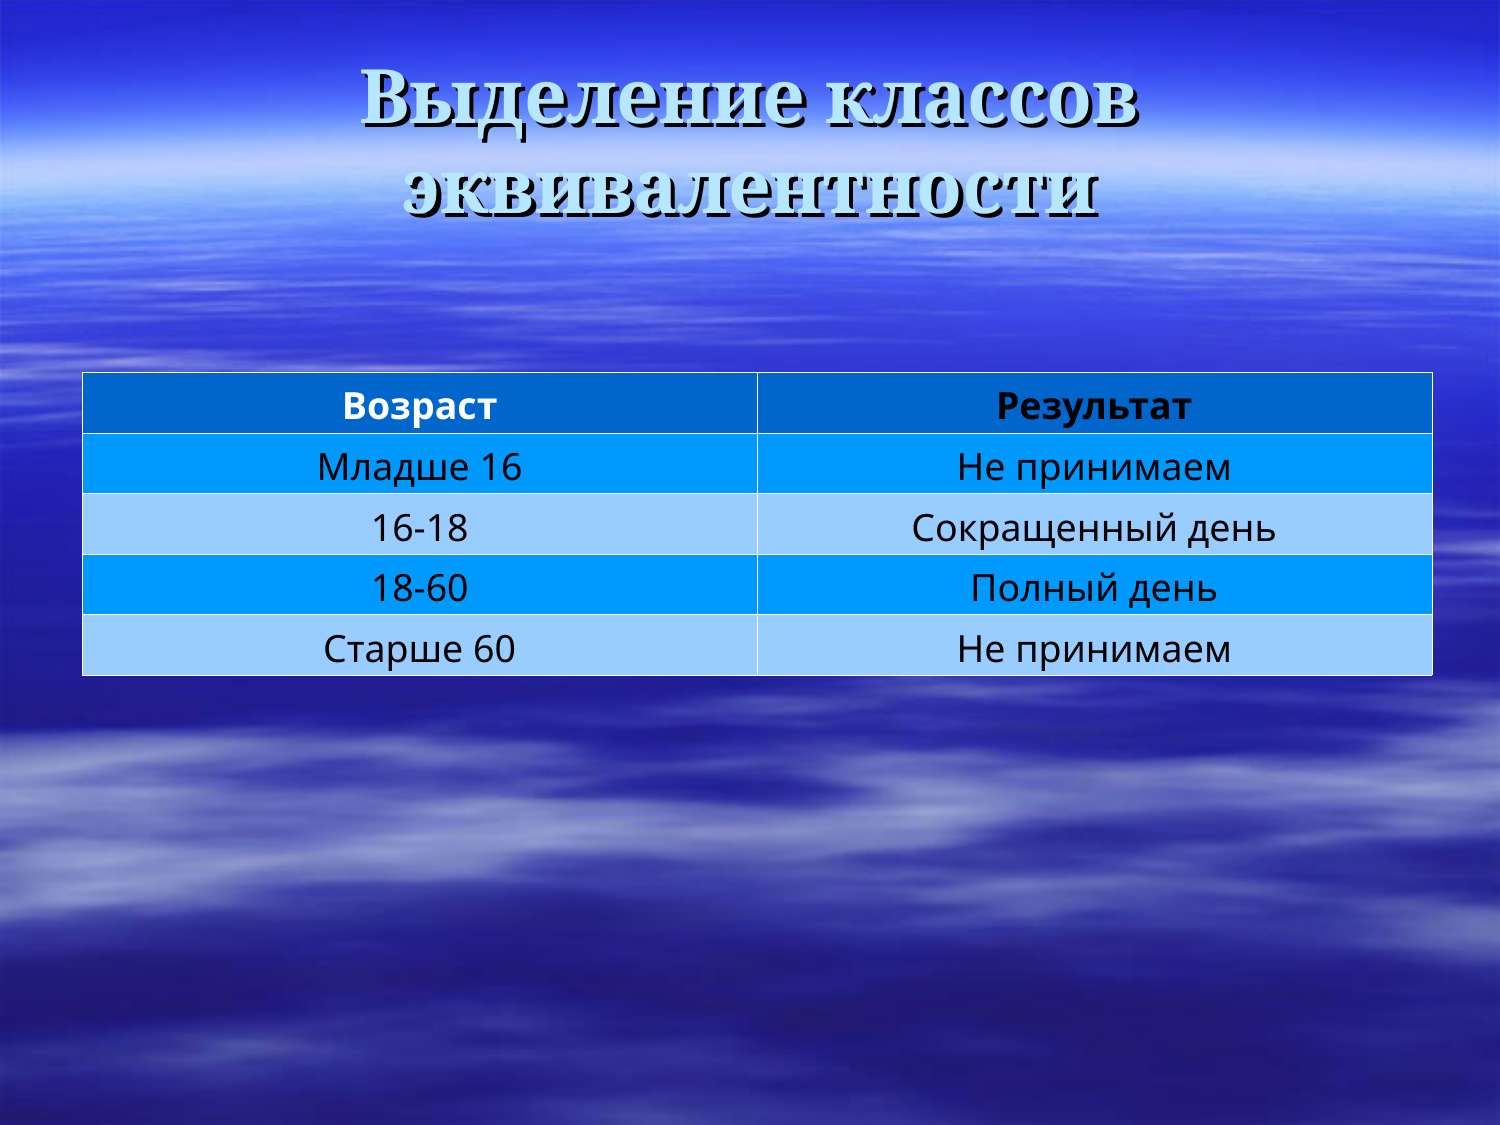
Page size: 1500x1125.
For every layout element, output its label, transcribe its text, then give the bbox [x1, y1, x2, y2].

table_cell Младше 16 [83, 434, 757, 493]
table_cell Полный день [758, 555, 1432, 614]
title Выделение классов эквивалентности [74, 20, 1424, 257]
table_header Возраст [83, 373, 757, 433]
table_cell Не принимаем [758, 615, 1432, 675]
table_cell 16-18 [83, 494, 757, 554]
table_cell Сокращенный день [758, 494, 1432, 554]
picture [0, 0, 1500, 1125]
table_cell Не принимаем [758, 434, 1432, 493]
table_cell 18-60 [83, 555, 757, 614]
table_cell Старше 60 [83, 615, 757, 675]
table_header Результат [758, 373, 1432, 433]
